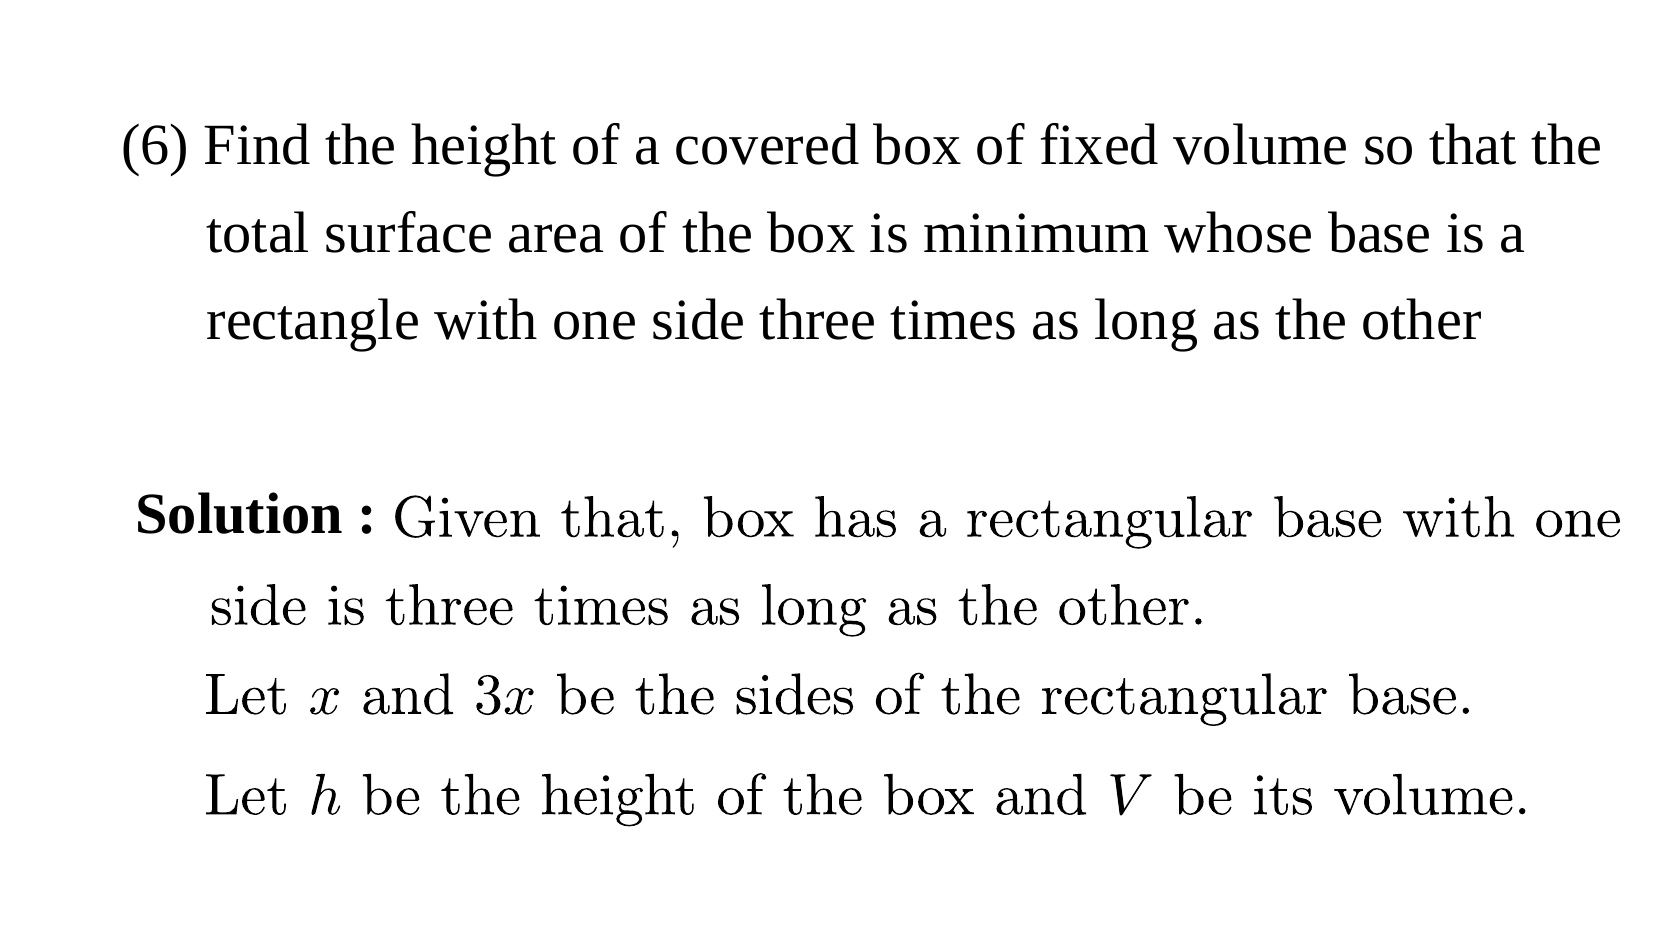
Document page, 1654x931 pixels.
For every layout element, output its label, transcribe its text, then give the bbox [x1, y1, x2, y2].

text_box [206, 672, 1469, 726]
text_box [394, 495, 1621, 549]
text_box [206, 773, 1526, 827]
text_box [211, 584, 1202, 637]
title (6) Find the height of a covered box of fixed volume so that the total surface area of the box is minimum whose base is a rectangle with one side three times as long as the other Solution : [47, 37, 1607, 886]
